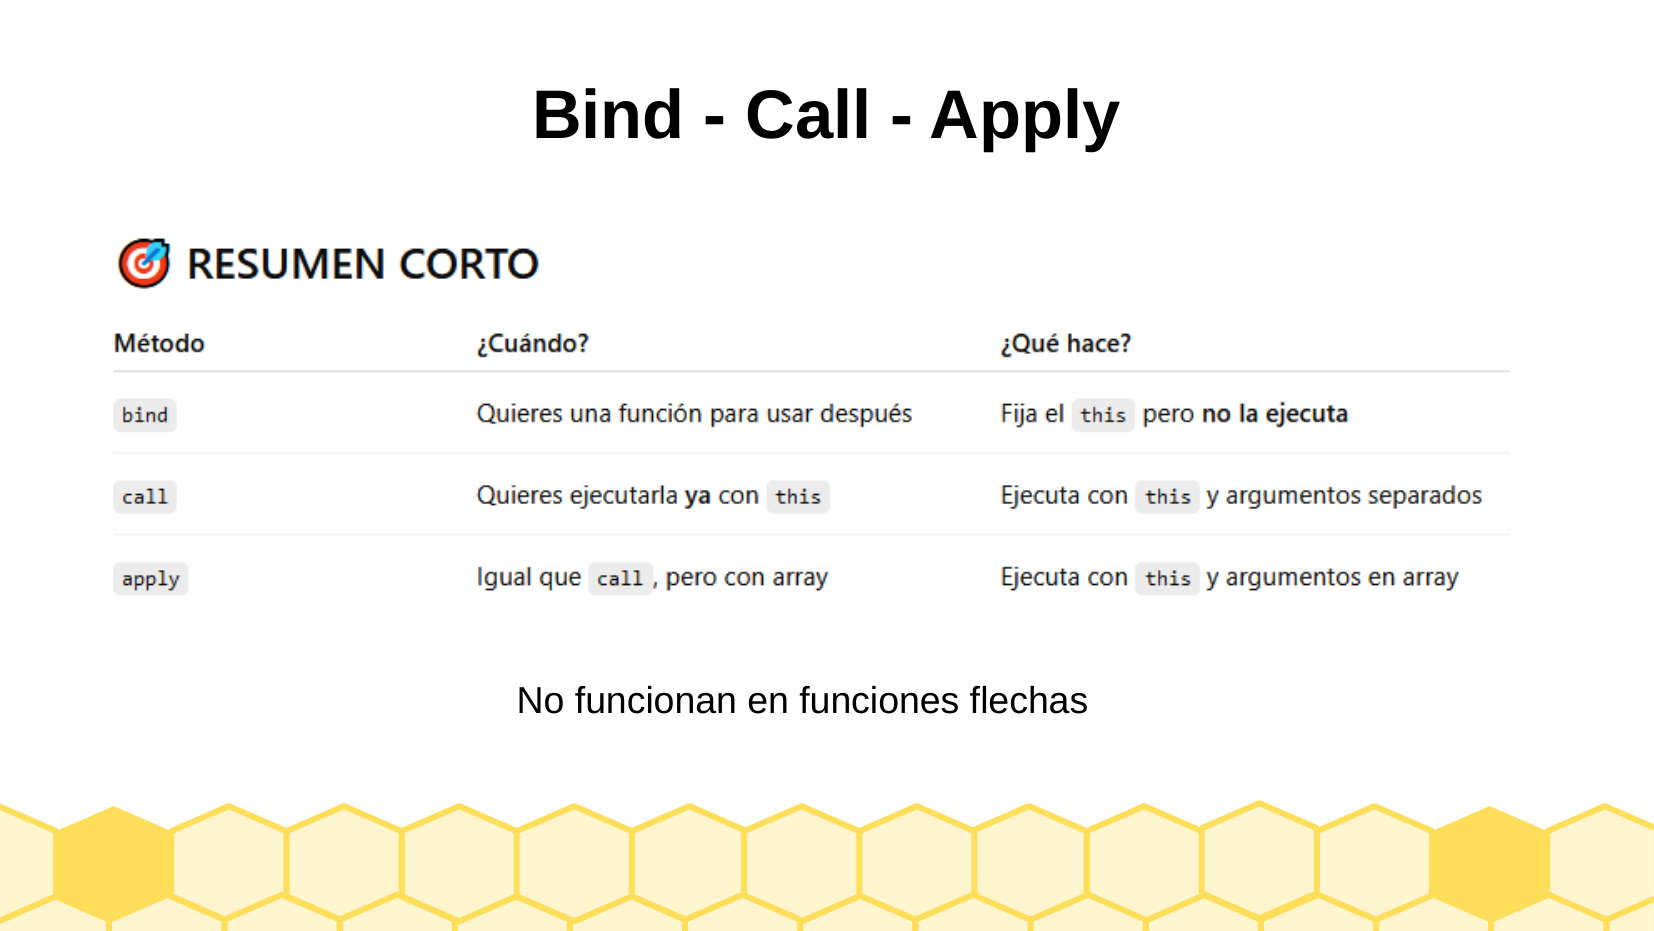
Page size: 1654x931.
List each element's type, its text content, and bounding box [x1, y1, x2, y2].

title Bind - Call - Apply [82, 37, 1571, 193]
picture [82, 199, 1552, 624]
text_box No funcionan en funciones flechas [501, 671, 1105, 729]
